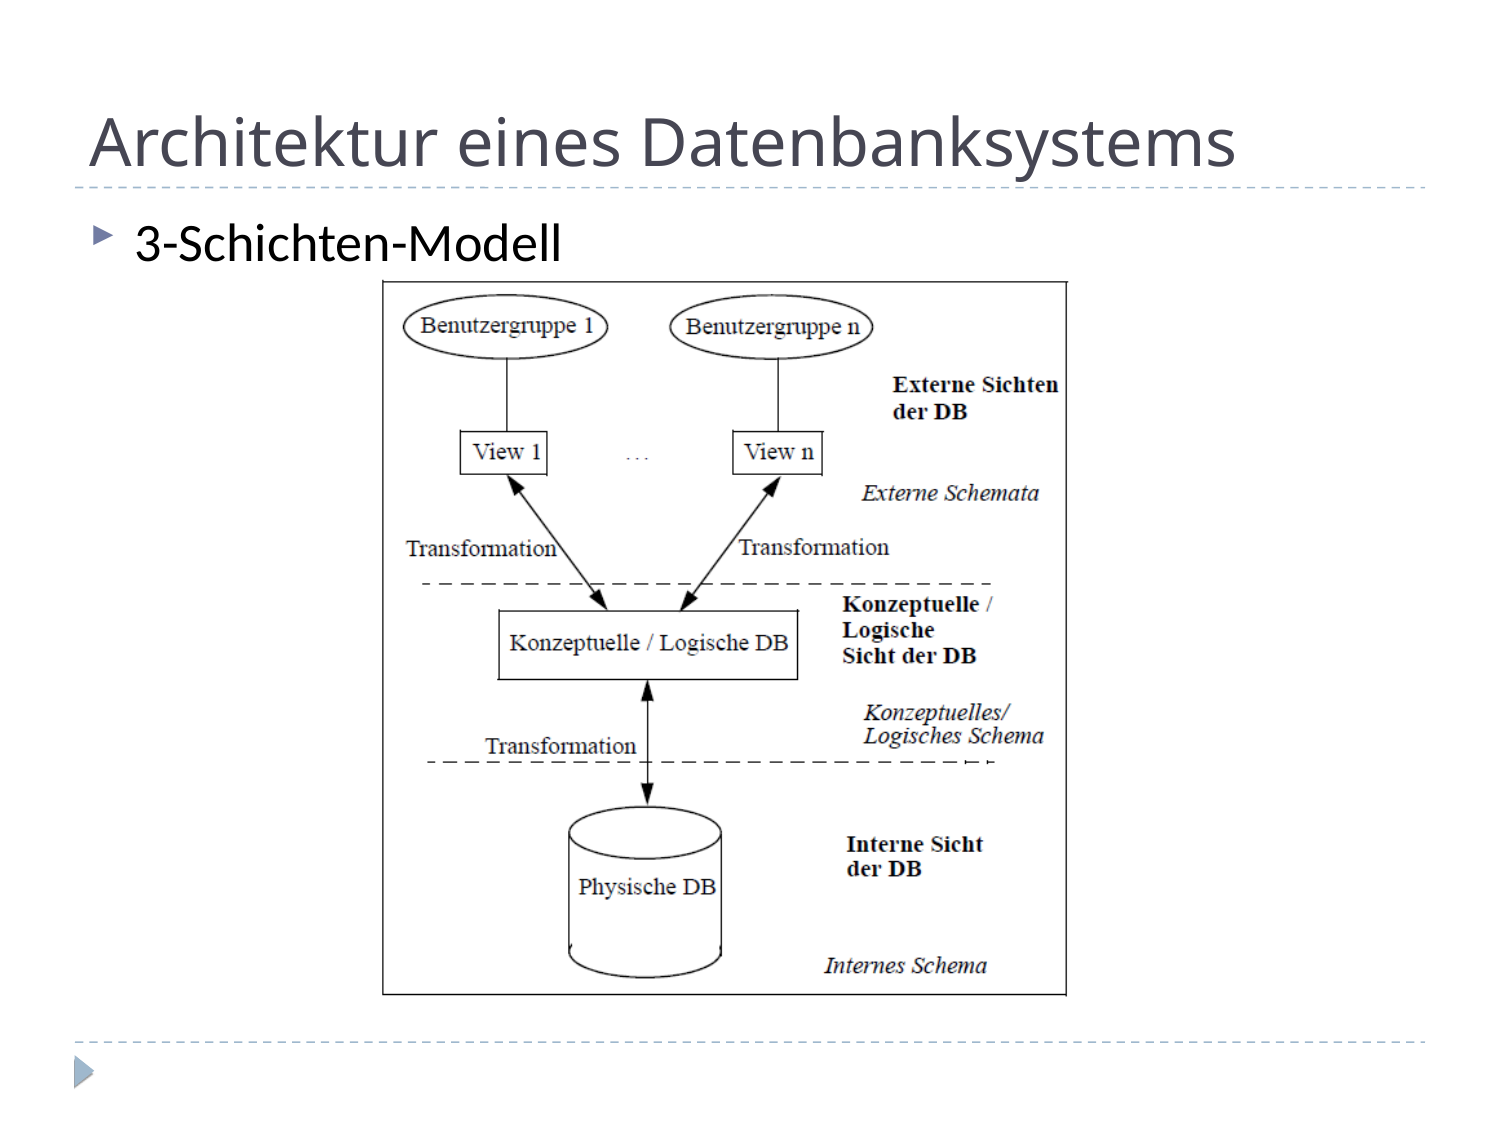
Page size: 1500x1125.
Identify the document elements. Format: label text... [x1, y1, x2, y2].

list 3-Schichten-Modell [75, 200, 1425, 1010]
title Architektur eines Datenbanksystems [75, 24, 1425, 188]
picture [372, 271, 1089, 1025]
